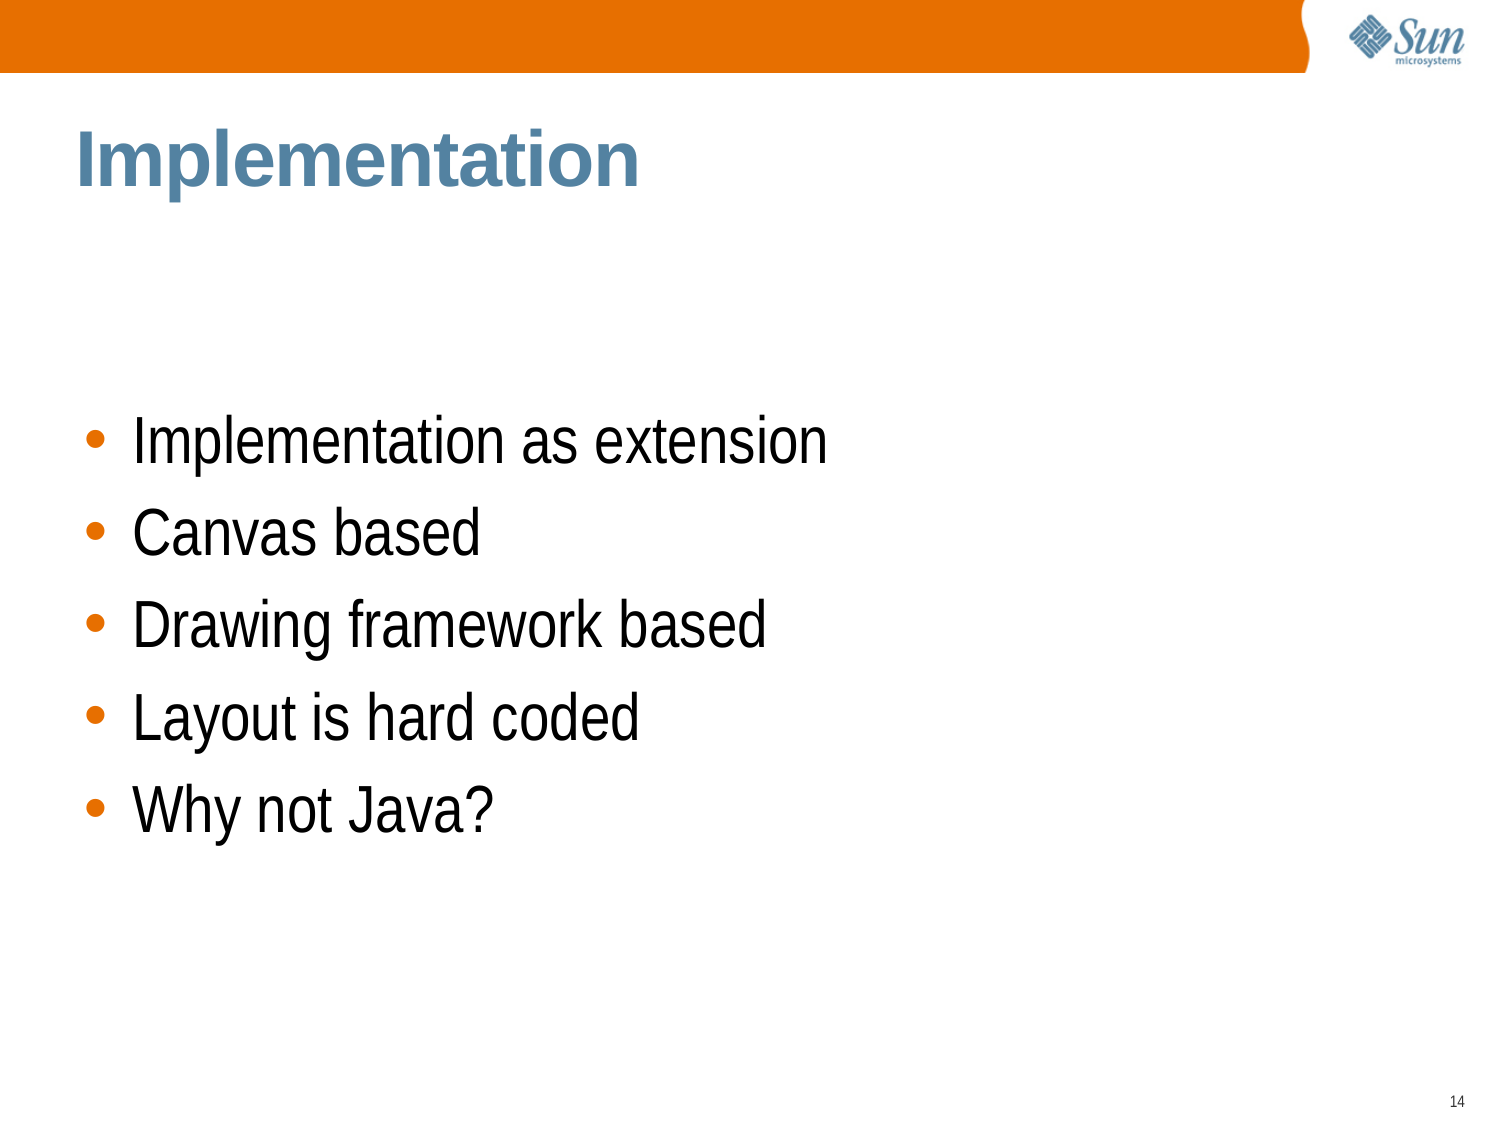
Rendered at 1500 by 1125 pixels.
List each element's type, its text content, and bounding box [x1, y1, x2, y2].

list Implementation as extension Canvas based Drawing framework based Layout is hard coded Why not Java? [64, 411, 1401, 978]
title Implementation [75, 123, 1437, 227]
picture [0, 0, 1500, 73]
